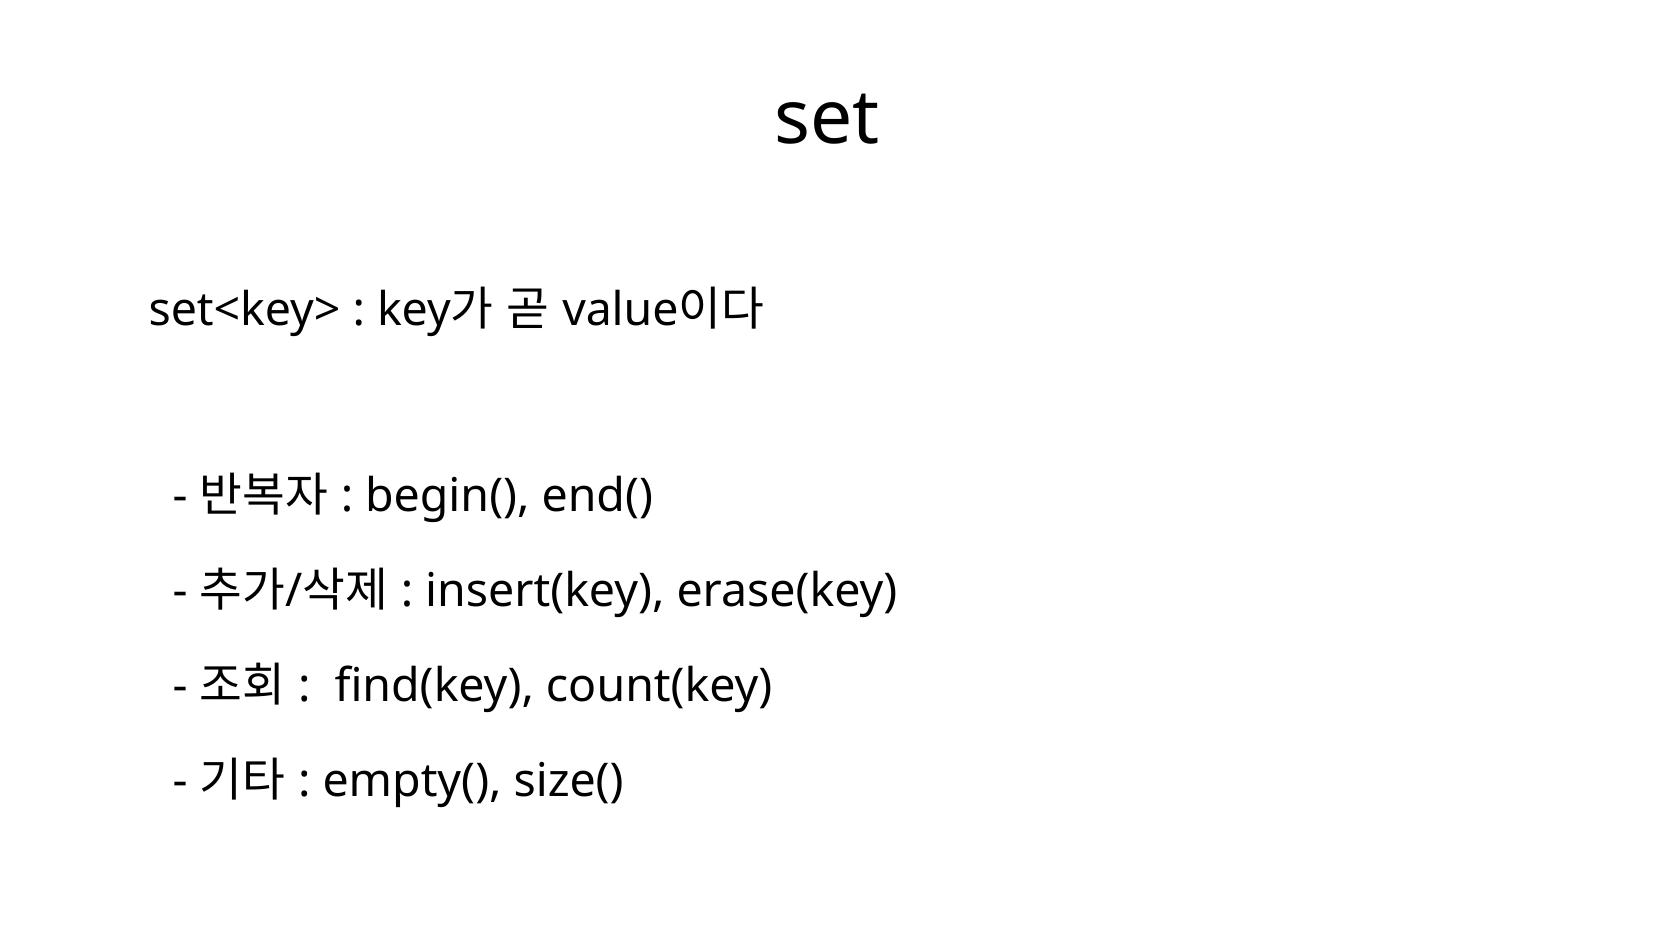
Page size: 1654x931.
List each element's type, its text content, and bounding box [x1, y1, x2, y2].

list set<key> : key가 곧 value이다 - 반복자 : begin(), end() - 추가/삭제 : insert(key), erase(key) - 조회 : find(key), count(key) - 기타 : empty(), size() [82, 271, 1571, 812]
title set [82, 37, 1571, 193]
